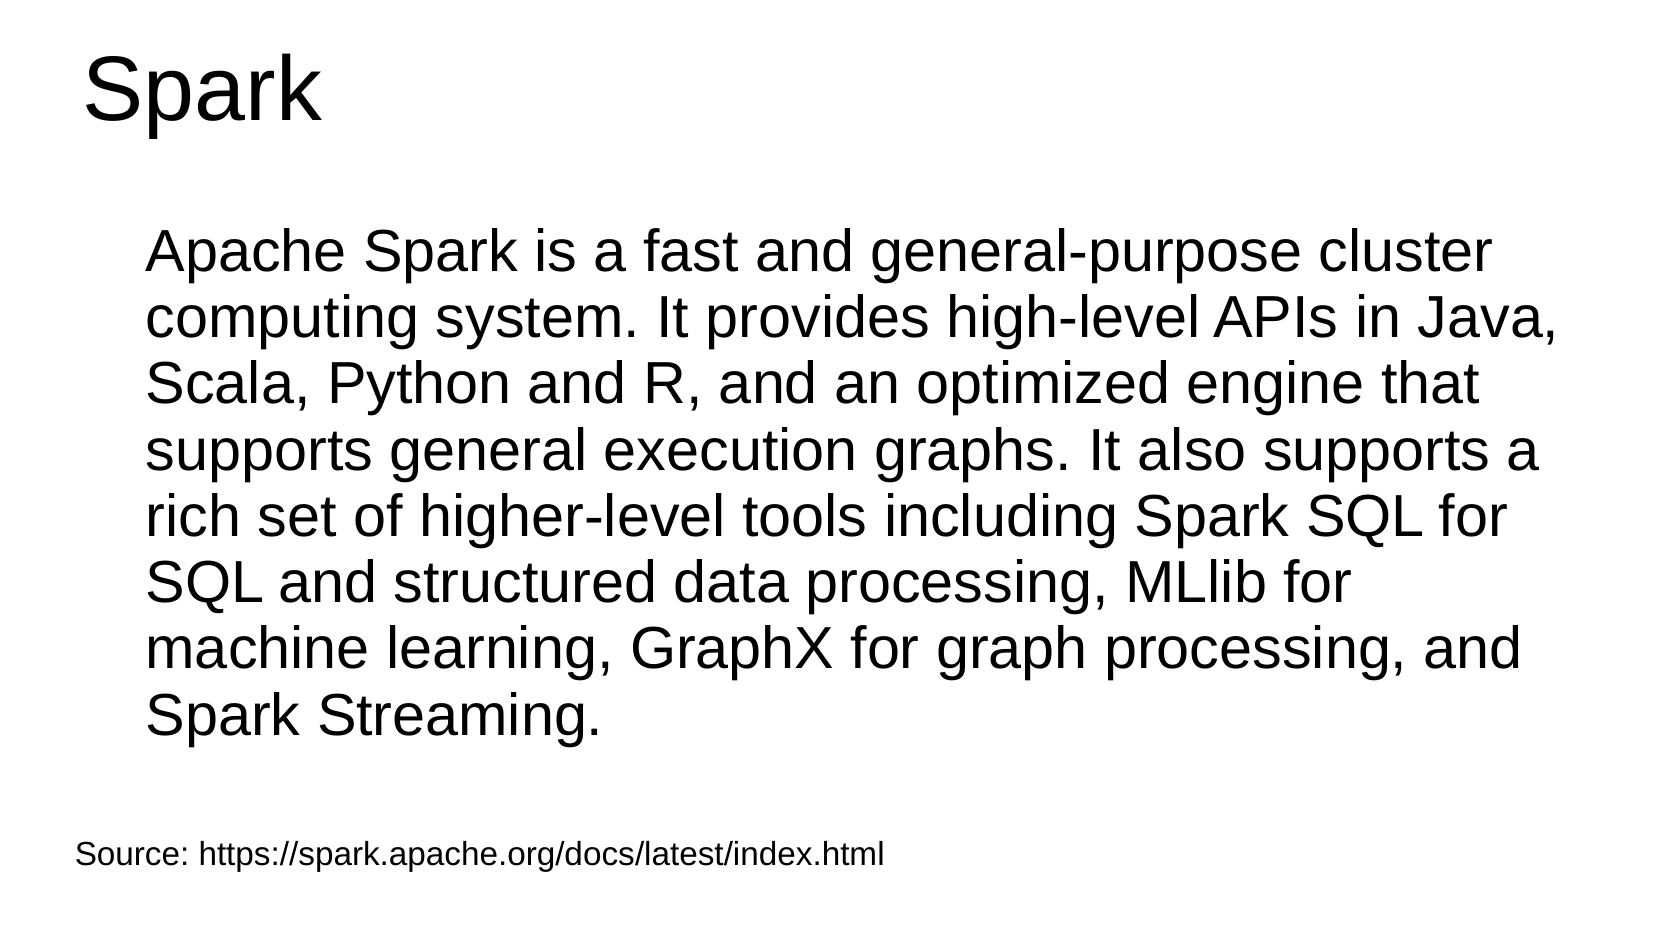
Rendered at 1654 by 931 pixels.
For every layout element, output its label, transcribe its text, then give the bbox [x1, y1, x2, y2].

title Spark [82, 37, 1571, 193]
text_box Source: https://spark.apache.org/docs/latest/index.html [60, 828, 1561, 886]
list Apache Spark is a fast and general-purpose cluster computing system. It provides high-level APIs in Java, Scala, Python and R, and an optimized engine that supports general execution graphs. It also supports a rich set of higher-level tools including Spark SQL for SQL and structured data processing, MLlib for machine learning, GraphX for graph processing, and Spark Streaming. [82, 217, 1571, 758]
